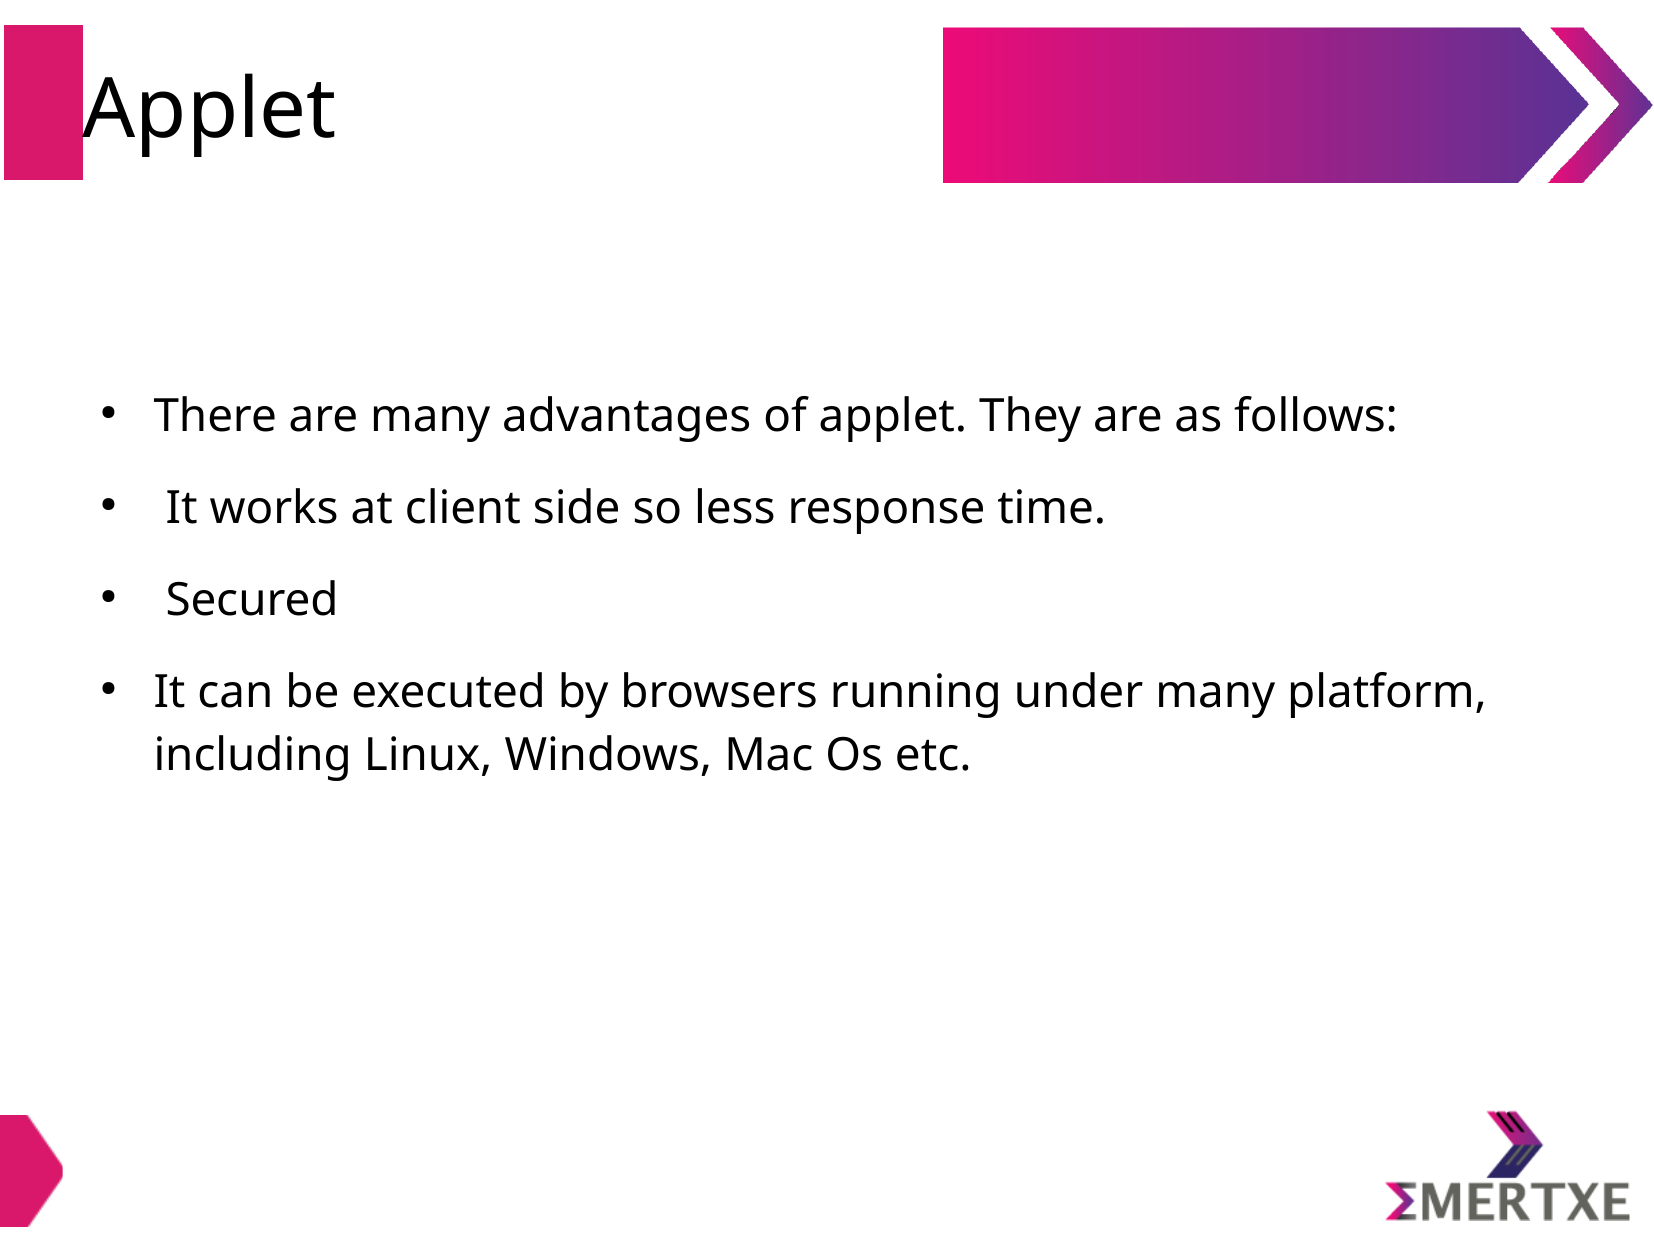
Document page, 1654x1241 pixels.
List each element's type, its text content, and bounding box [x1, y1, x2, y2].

picture [1571, 27, 1653, 183]
title Applet [82, 2, 1571, 210]
list There are many advantages of applet. They are as follows: It works at client side so less response time. Secured It can be executed by browsers running under many platform, including Linux, Windows, Mac Os etc. [82, 290, 1571, 1010]
picture [1385, 1107, 1631, 1221]
